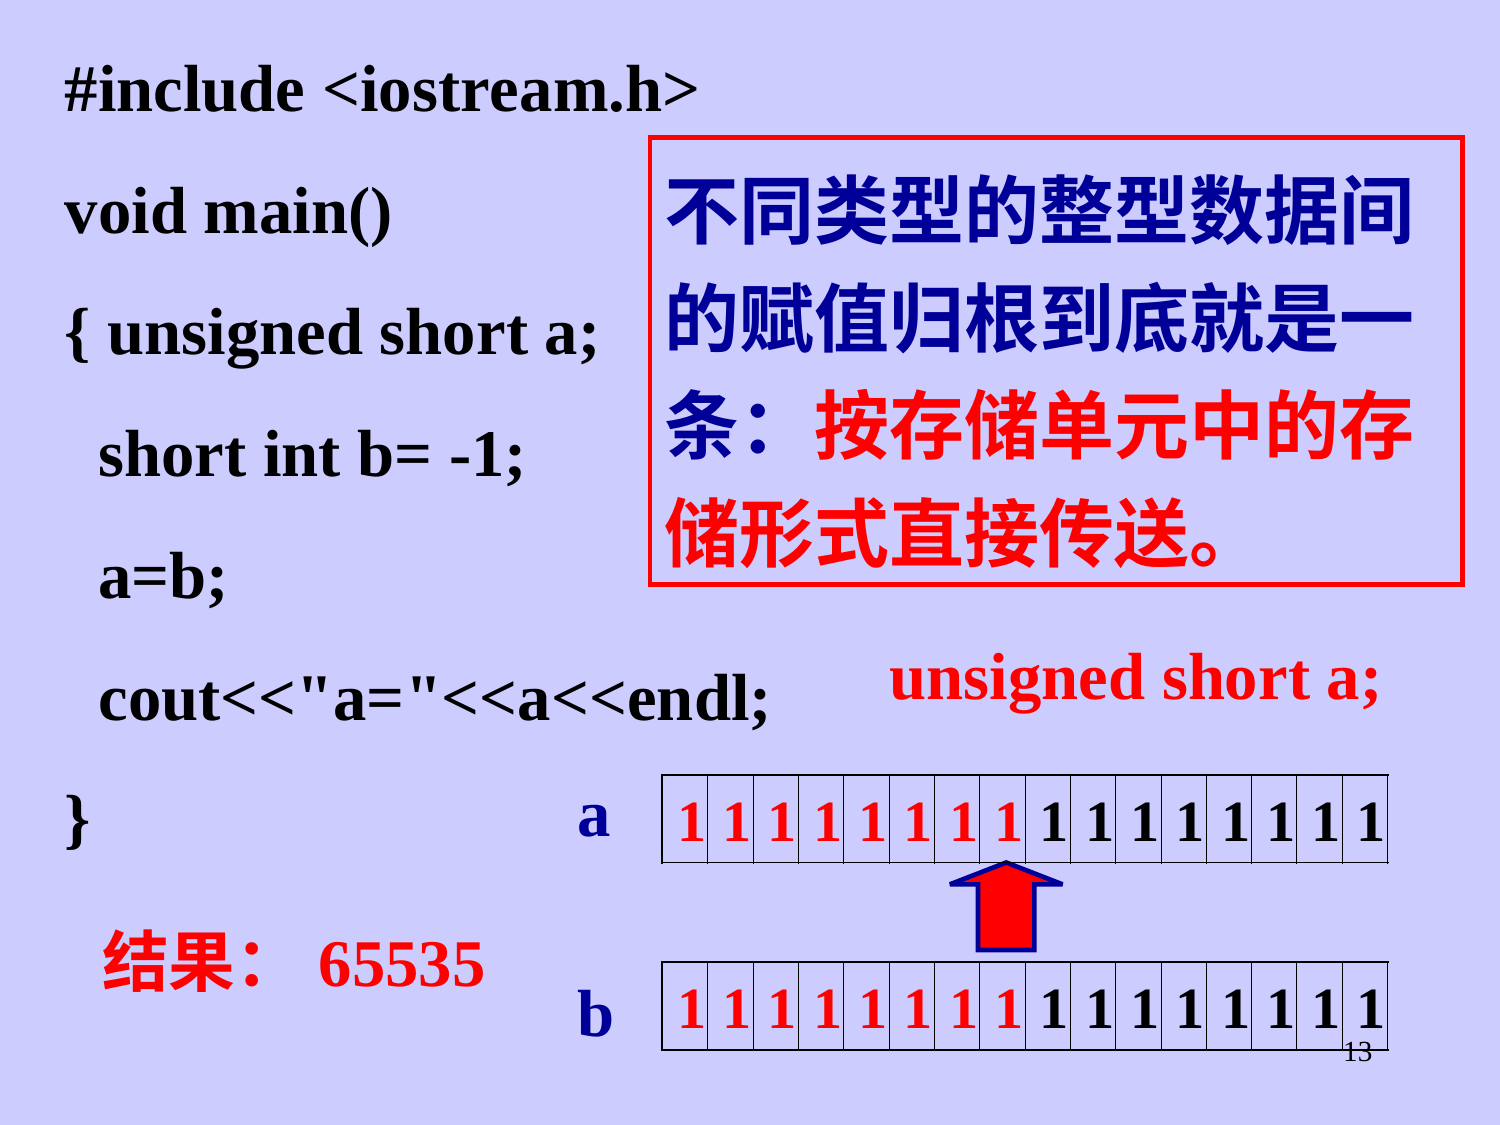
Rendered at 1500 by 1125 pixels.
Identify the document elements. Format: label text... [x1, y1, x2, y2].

table_header 1 [1343, 963, 1387, 1049]
text_box b [562, 962, 638, 1058]
table_header 1 [1162, 776, 1206, 862]
table_header 1 [1343, 776, 1387, 862]
text_box <编号> [1074, 1051, 1388, 1101]
table_header 1 [1297, 776, 1342, 862]
table_header 1 [754, 776, 798, 862]
table_header 1 [935, 776, 979, 862]
table_header 1 [1116, 963, 1161, 1049]
table_header 1 [1207, 963, 1251, 1049]
text_box a [562, 762, 638, 858]
table_header 1 [663, 776, 707, 862]
table_header 1 [708, 776, 753, 862]
table_header 1 [844, 776, 889, 862]
table_header 1 [1071, 776, 1115, 862]
table_header 1 [1297, 963, 1342, 1049]
table_header 1 [844, 963, 889, 1049]
table_header 1 [1071, 963, 1115, 1049]
text_box [949, 863, 1063, 951]
table_header 1 [1207, 776, 1251, 862]
table_header 1 [754, 963, 798, 1049]
text_box unsigned short a; [875, 624, 1451, 721]
table_header 1 [1026, 776, 1070, 862]
text_box #include <iostream.h> void main() { unsigned short a; short int b= -1; a=b; cout<<"a="<<a<<endl; } [50, 37, 876, 863]
table_header 1 [799, 963, 843, 1049]
table_header 1 [708, 963, 753, 1049]
table_header 1 [1252, 963, 1296, 1049]
text_box 不同类型的整型数据间的赋值归根到底就是一条：按存储单元中的存储形式直接传送。 [650, 137, 1463, 585]
table_header 1 [890, 776, 934, 862]
text_box 结果：65535 [87, 912, 763, 1008]
table_header 1 [799, 776, 843, 862]
table_header 1 [1116, 776, 1161, 862]
table_header 1 [980, 963, 1025, 1049]
table_header 1 [1026, 963, 1070, 1049]
table_header 1 [890, 963, 934, 1049]
table_header 1 [1252, 776, 1296, 862]
table_header 1 [935, 963, 979, 1049]
table_header 1 [980, 776, 1025, 862]
table_header 1 [663, 963, 707, 1049]
table_header 1 [1162, 963, 1206, 1049]
